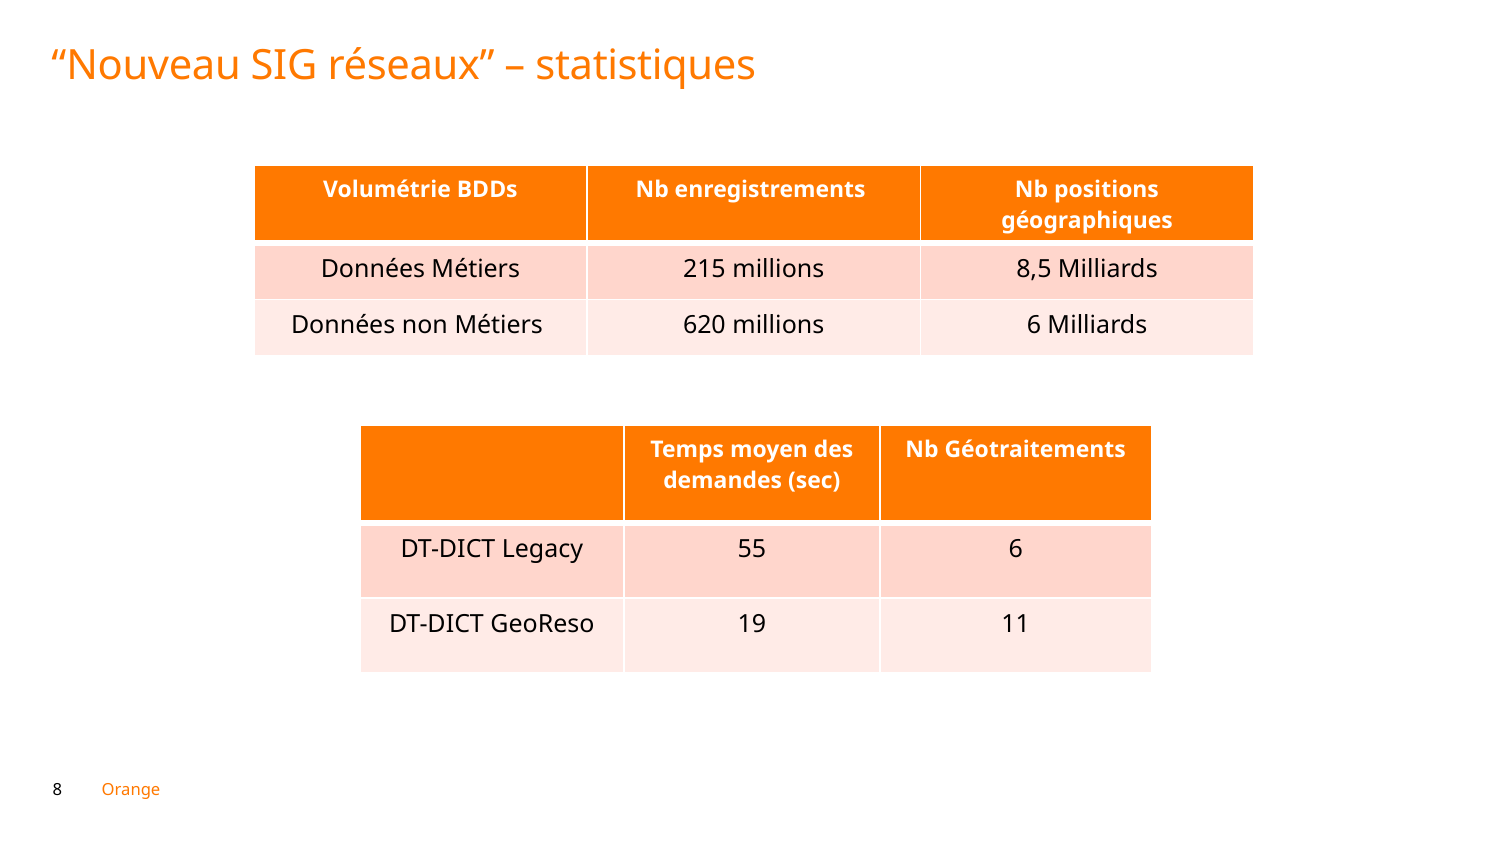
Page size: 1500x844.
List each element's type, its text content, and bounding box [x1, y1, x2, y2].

table_cell 55 [625, 526, 879, 597]
table_cell 19 [625, 599, 879, 672]
table_header Nb positions géographiques [921, 166, 1253, 240]
table_cell DT-DICT Legacy [361, 526, 623, 597]
table_header Temps moyen des demandes (sec) [625, 426, 879, 520]
table_cell Données Métiers [255, 246, 586, 299]
table_header Volumétrie BDDs [255, 166, 586, 240]
table_header Nb Géotraitements [881, 426, 1151, 520]
table_header Nb enregistrements [588, 166, 920, 240]
title “Nouveau SIG réseaux” – statistiques [51, 43, 1449, 166]
table_cell 620 millions [588, 300, 920, 355]
table_cell 8,5 Milliards [921, 246, 1253, 299]
table_cell 6 [881, 526, 1151, 597]
table_cell 215 millions [588, 246, 920, 299]
table_header [361, 426, 623, 520]
table_cell DT-DICT GeoReso [361, 599, 623, 672]
table_cell 11 [881, 599, 1151, 672]
table_cell 6 Milliards [921, 300, 1253, 355]
table_cell Données non Métiers [255, 300, 586, 355]
